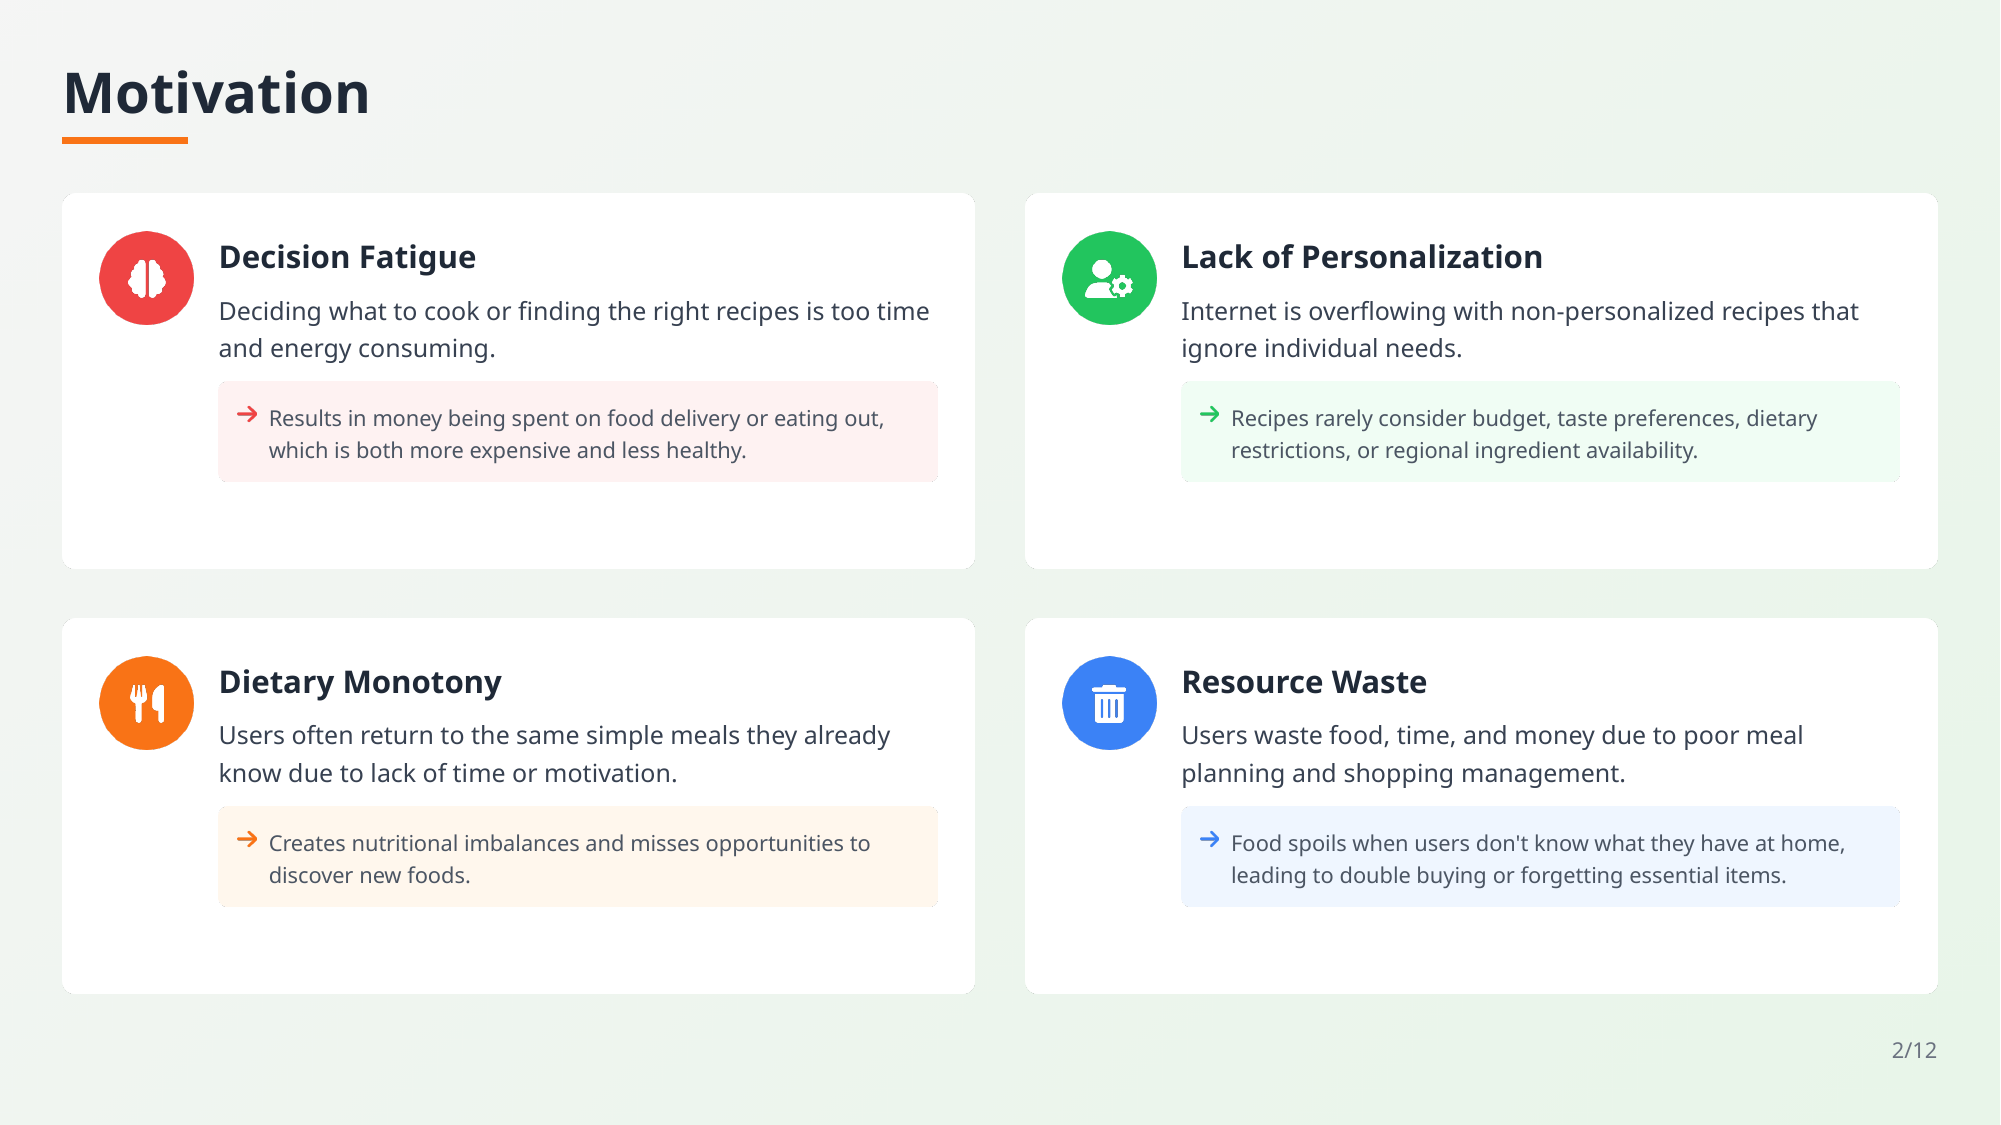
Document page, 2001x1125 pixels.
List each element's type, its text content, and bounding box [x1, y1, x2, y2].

text_box Creates nutritional imbalances and misses opportunities to discover new foods. [268, 824, 950, 888]
text_box Resource Waste [1181, 656, 1900, 700]
text_box Deciding what to cook or finding the right recipes is too time and energy consuming. [218, 287, 938, 363]
text_box 2/12 [62, 1031, 1938, 1063]
text_box Internet is overflowing with non-personalized recipes that ignore individual needs. [1181, 287, 1900, 363]
text_box Recipes rarely consider budget, taste preferences, dietary restrictions, or regional ingredient availability. [1231, 399, 1913, 463]
text_box Motivation [62, 62, 1938, 125]
text_box Decision Fatigue [218, 231, 938, 275]
text_box Lack of Personalization [1181, 231, 2000, 275]
text_box Users often return to the same simple meals they already know due to lack of time or motivation. [218, 712, 938, 788]
text_box Results in money being spent on food delivery or eating out, which is both more expensive and less healthy. [268, 399, 950, 463]
text_box Food spoils when users don't know what they have at home, leading to double buying or forgetting essential items. [1231, 824, 1913, 888]
picture [0, 0, 2000, 1125]
text_box Users waste food, time, and money due to poor meal planning and shopping management. [1181, 712, 1900, 788]
text_box Dietary Monotony [218, 656, 938, 700]
